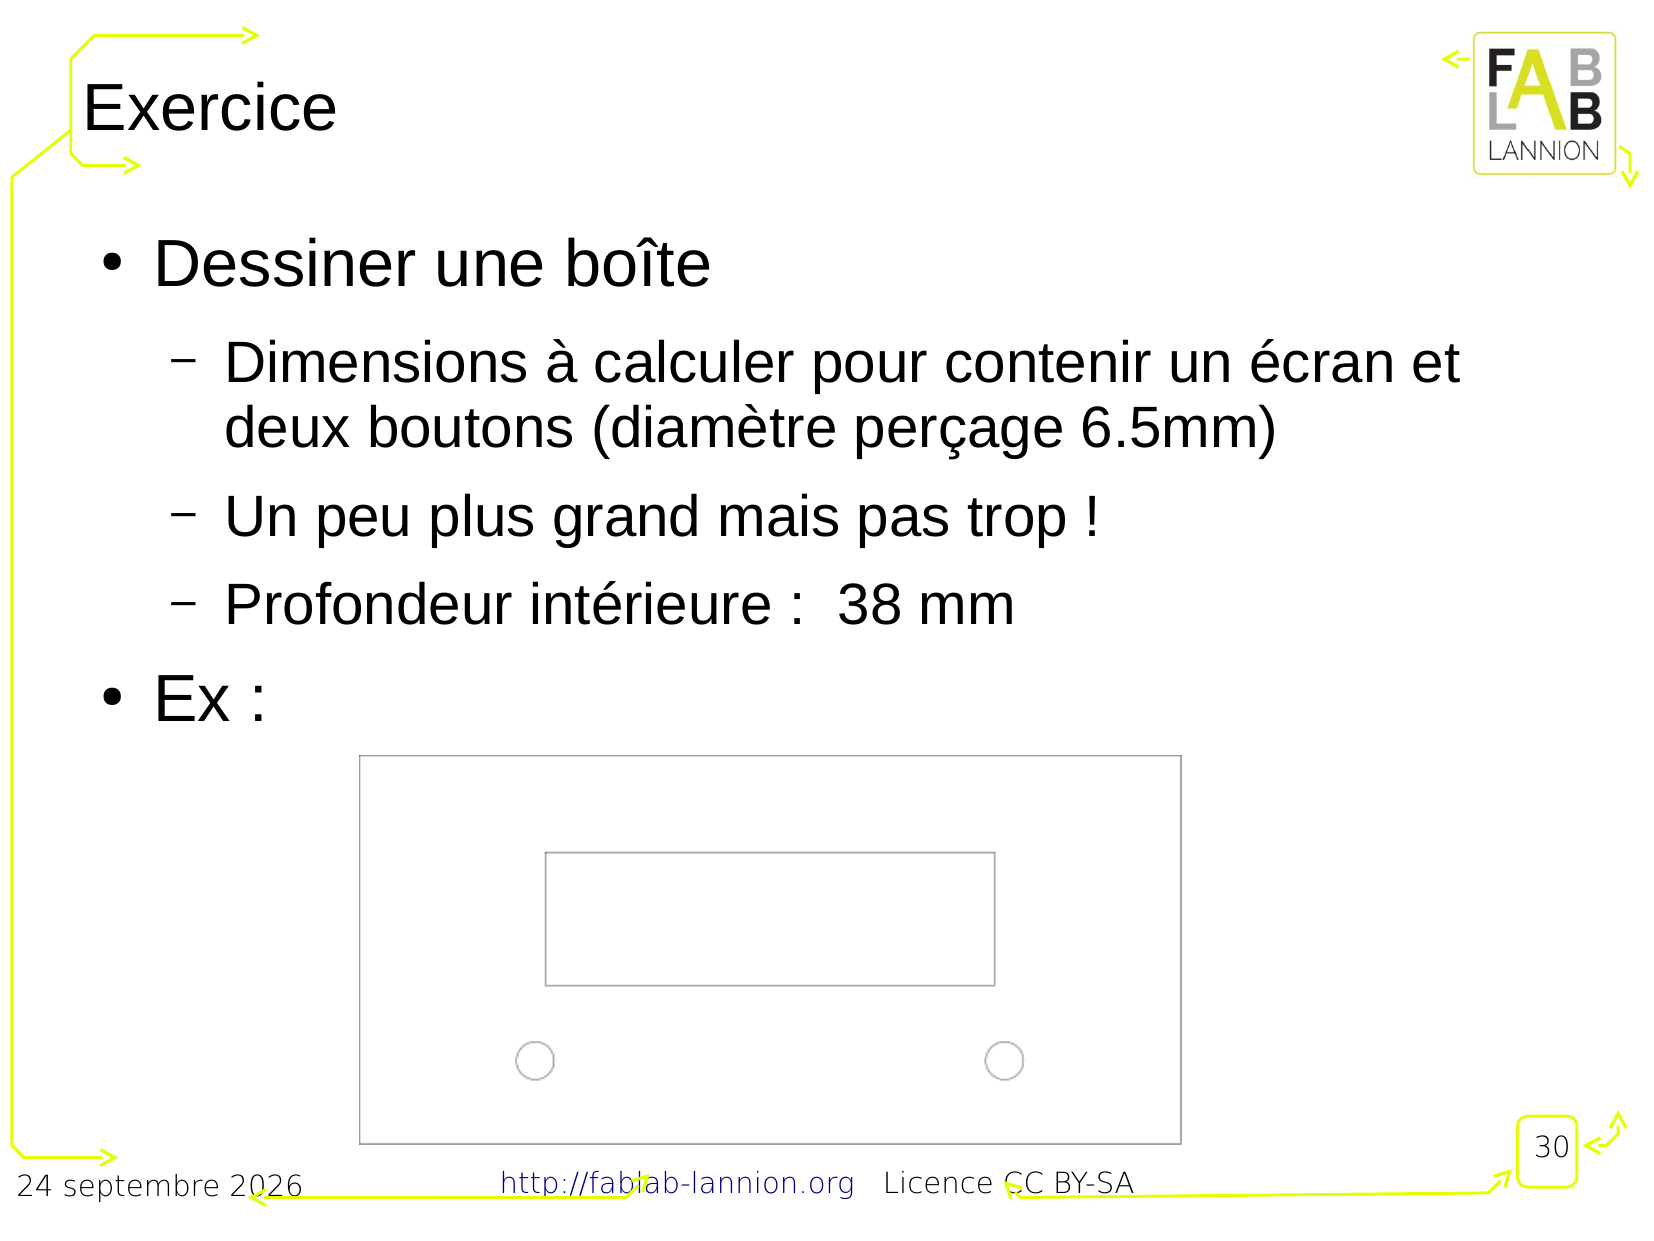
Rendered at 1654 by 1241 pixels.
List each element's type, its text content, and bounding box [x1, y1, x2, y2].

picture [1470, 29, 1619, 178]
title Exercice [82, 49, 1441, 166]
picture [359, 755, 1182, 1145]
list Dessiner une boîte Dimensions à calculer pour contenir un écran et deux boutons (diamètre perçage 6.5mm) Un peu plus grand mais pas trop ! Profondeur intérieure : 38 mm Ex : [82, 225, 1571, 945]
